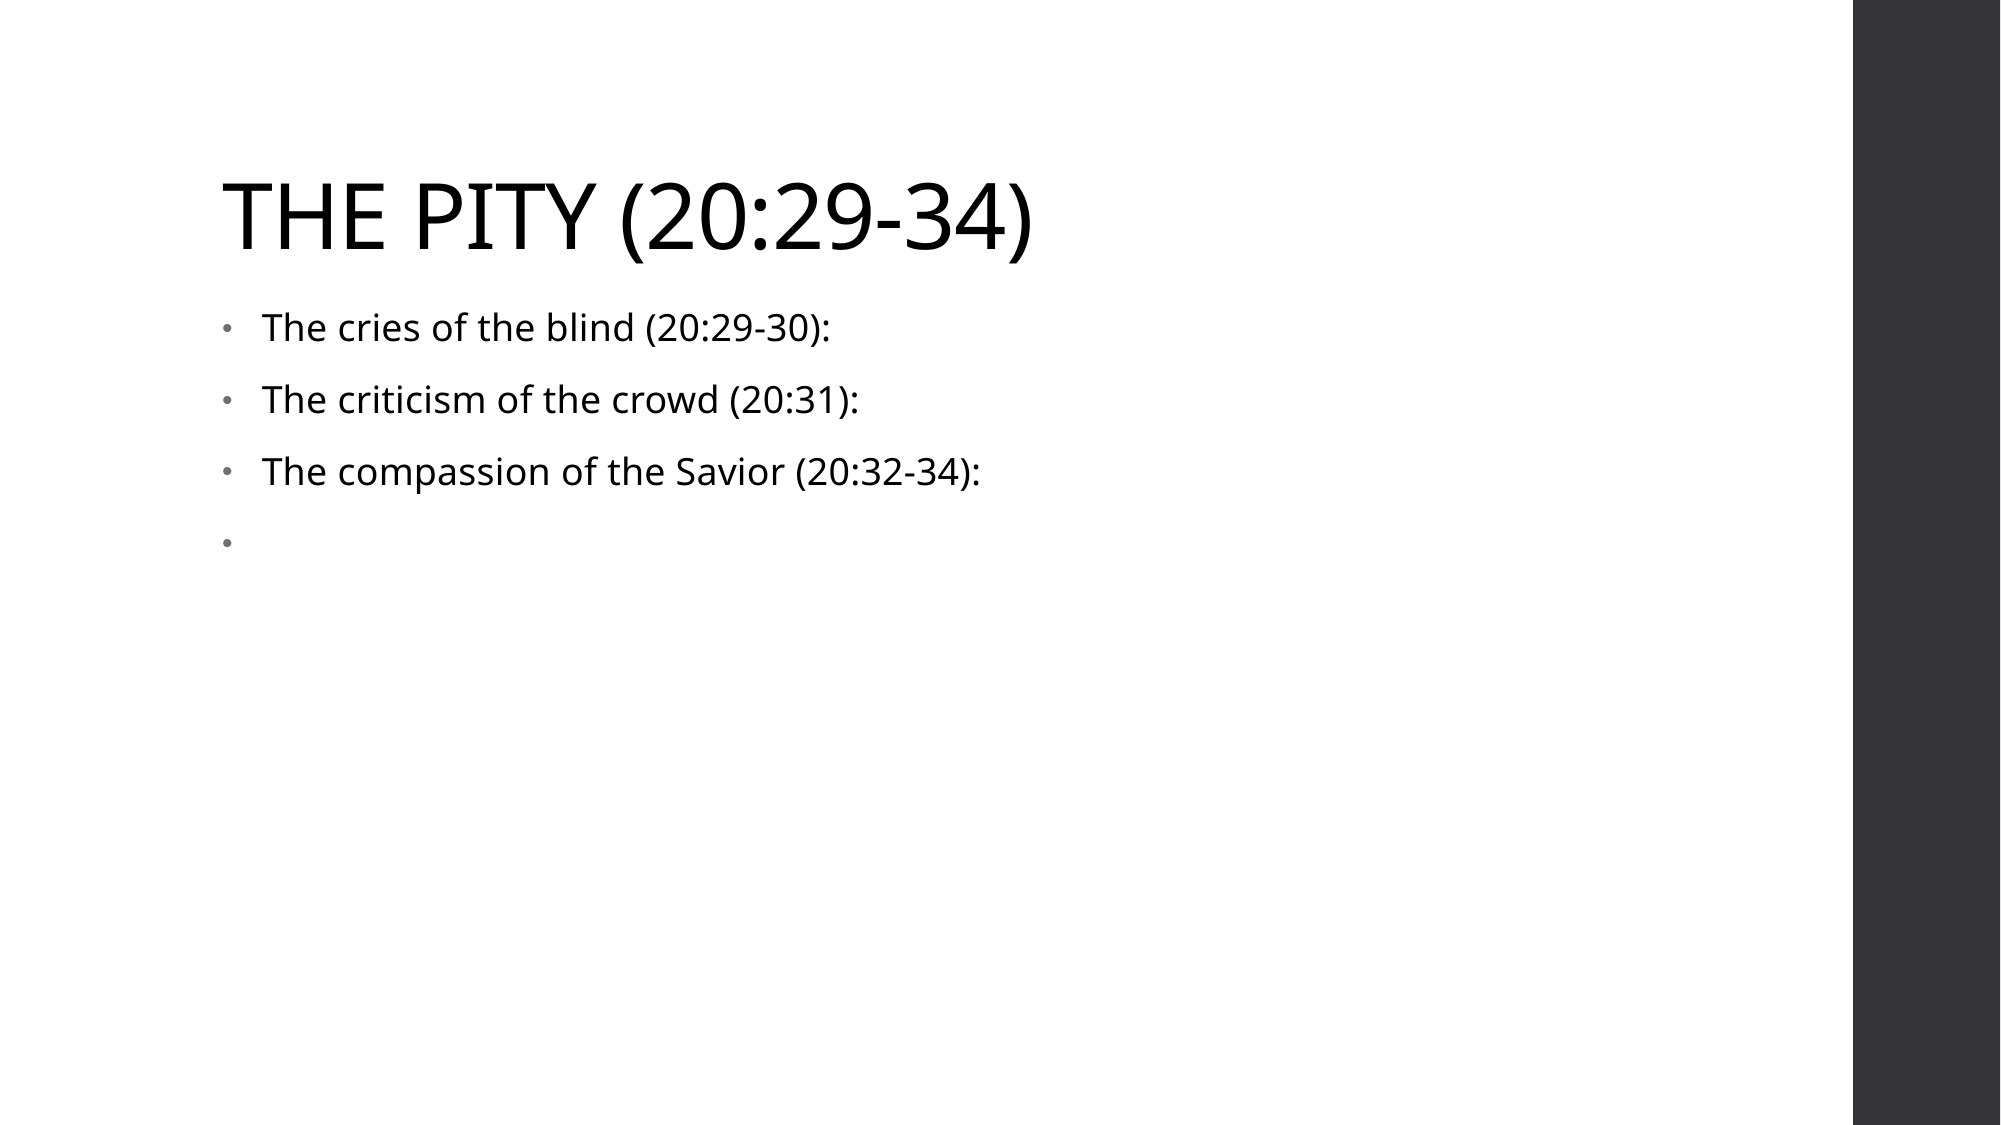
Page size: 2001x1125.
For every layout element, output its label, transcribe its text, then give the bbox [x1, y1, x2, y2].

list The cries of the blind (20:29-30): The criticism of the crowd (20:31): The compassion of the Savior (20:32-34): [206, 299, 1617, 1014]
title THE PITY (20:29-34) [206, 60, 1797, 278]
